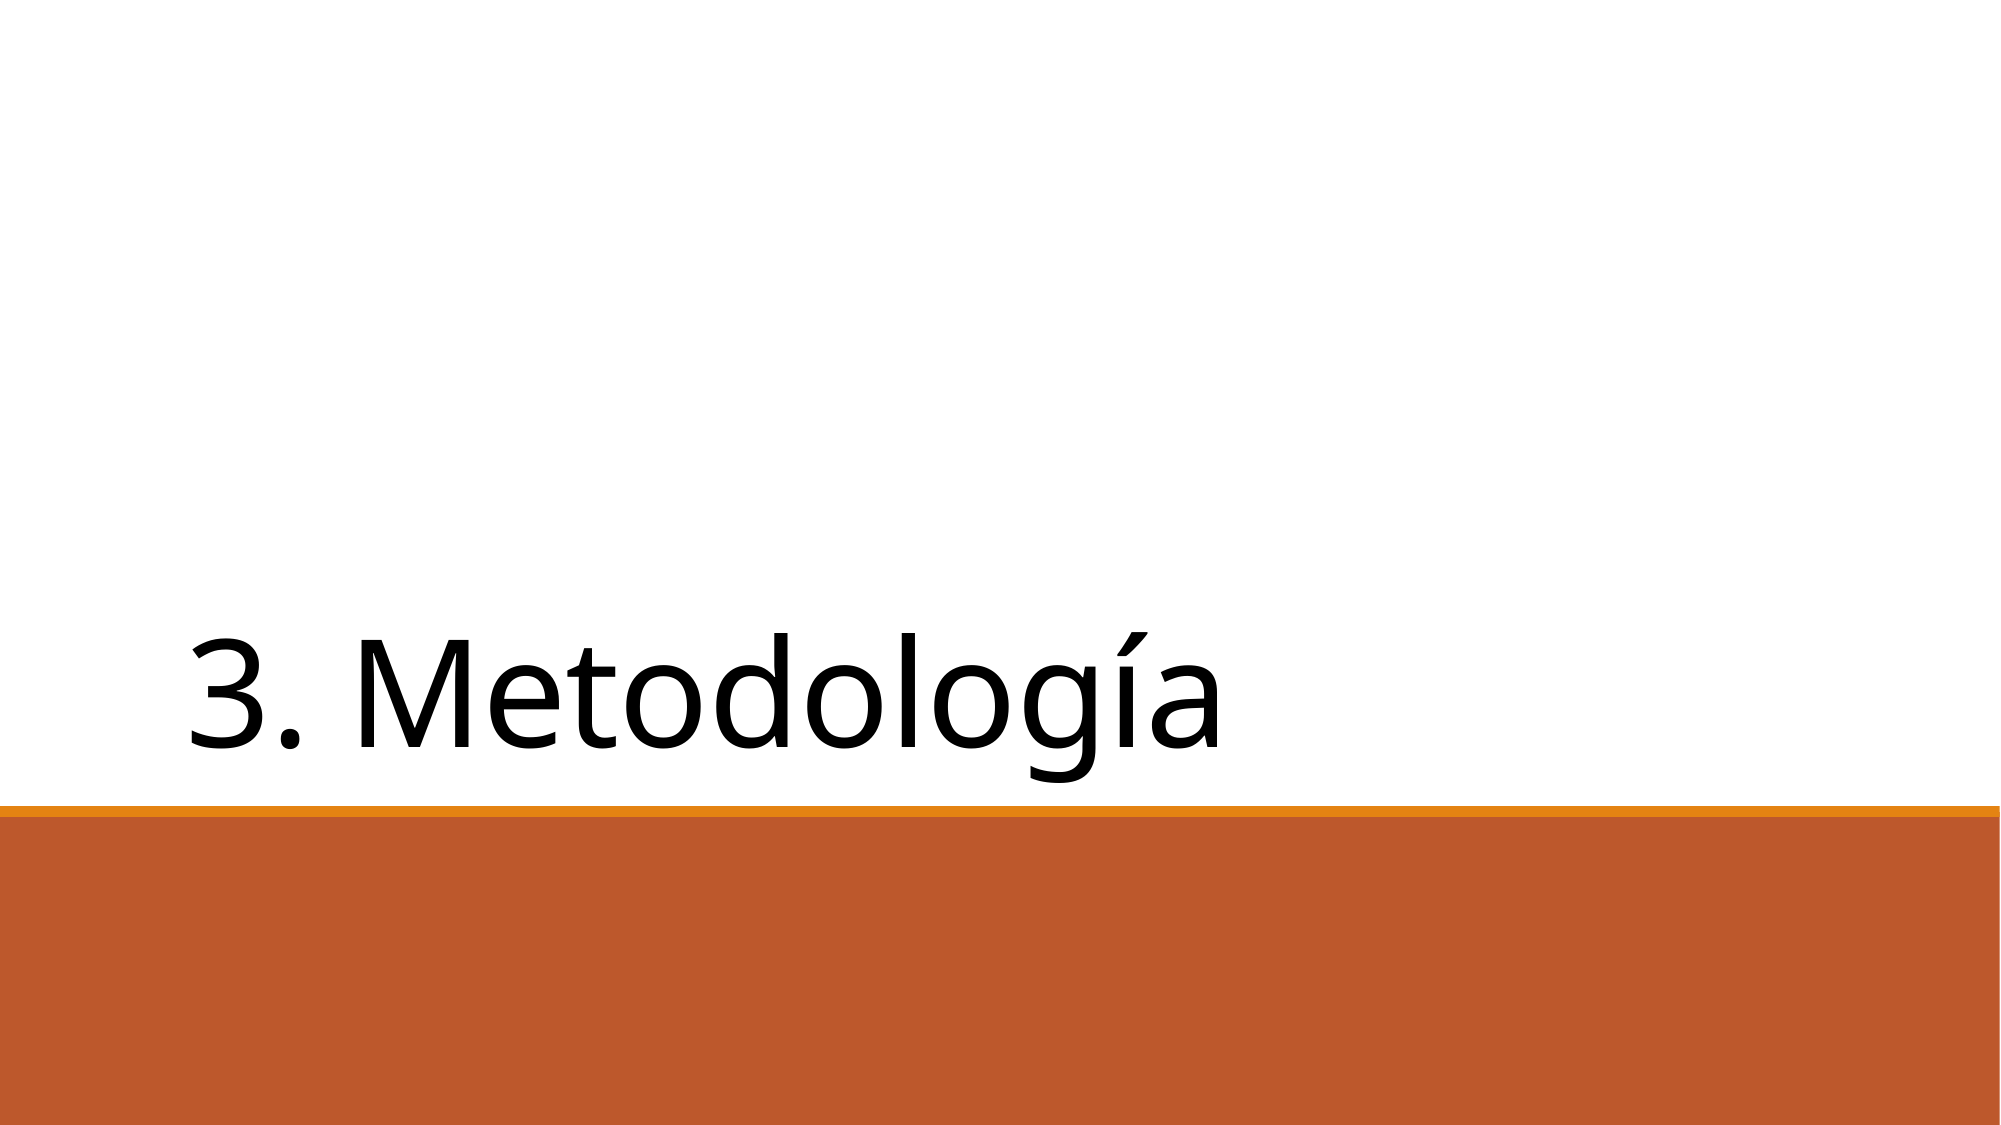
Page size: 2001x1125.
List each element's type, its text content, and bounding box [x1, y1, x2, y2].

title 3. Metodología [170, 625, 1830, 761]
